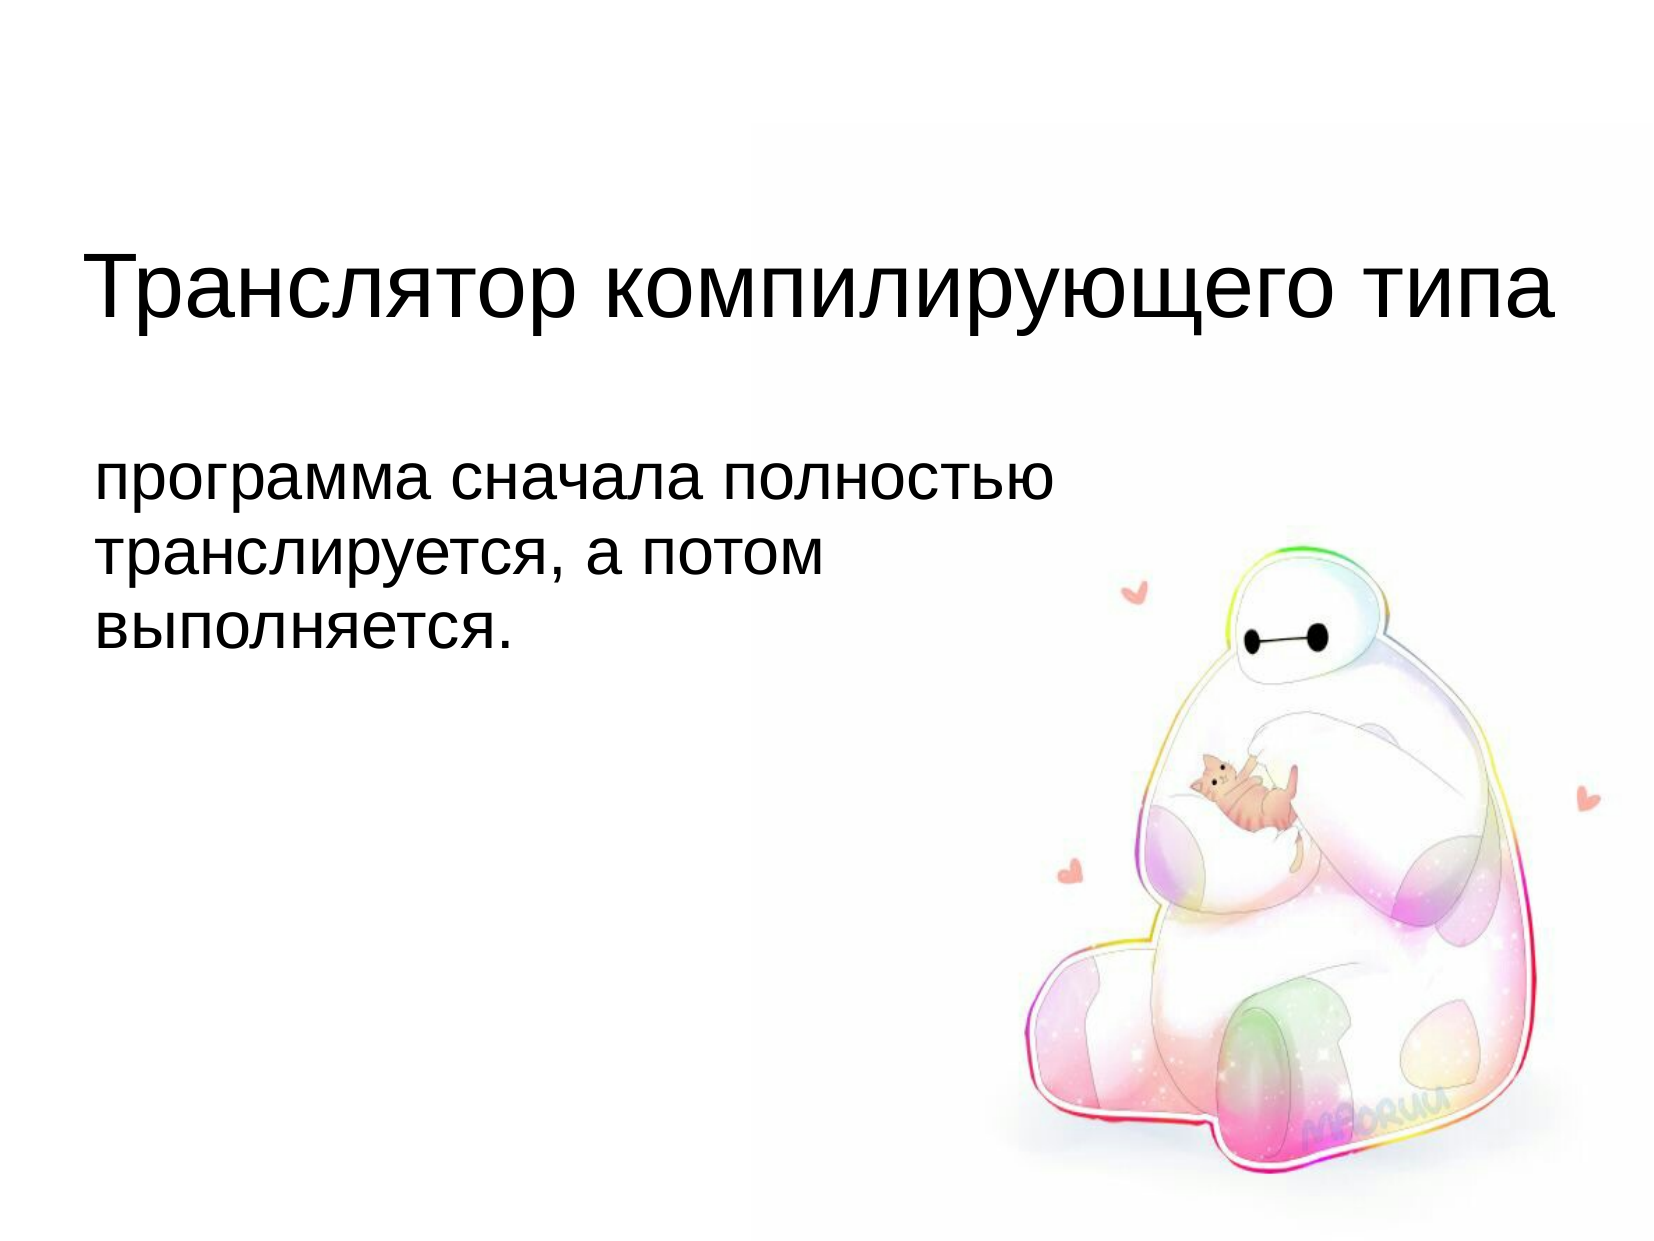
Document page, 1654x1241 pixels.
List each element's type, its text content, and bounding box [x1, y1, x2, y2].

picture [751, 123, 1654, 1241]
subtitle программа сначала полностью транслируется, а потом выполняется. [94, 401, 1099, 701]
title Транслятор компилирующего типа [82, 182, 1583, 390]
